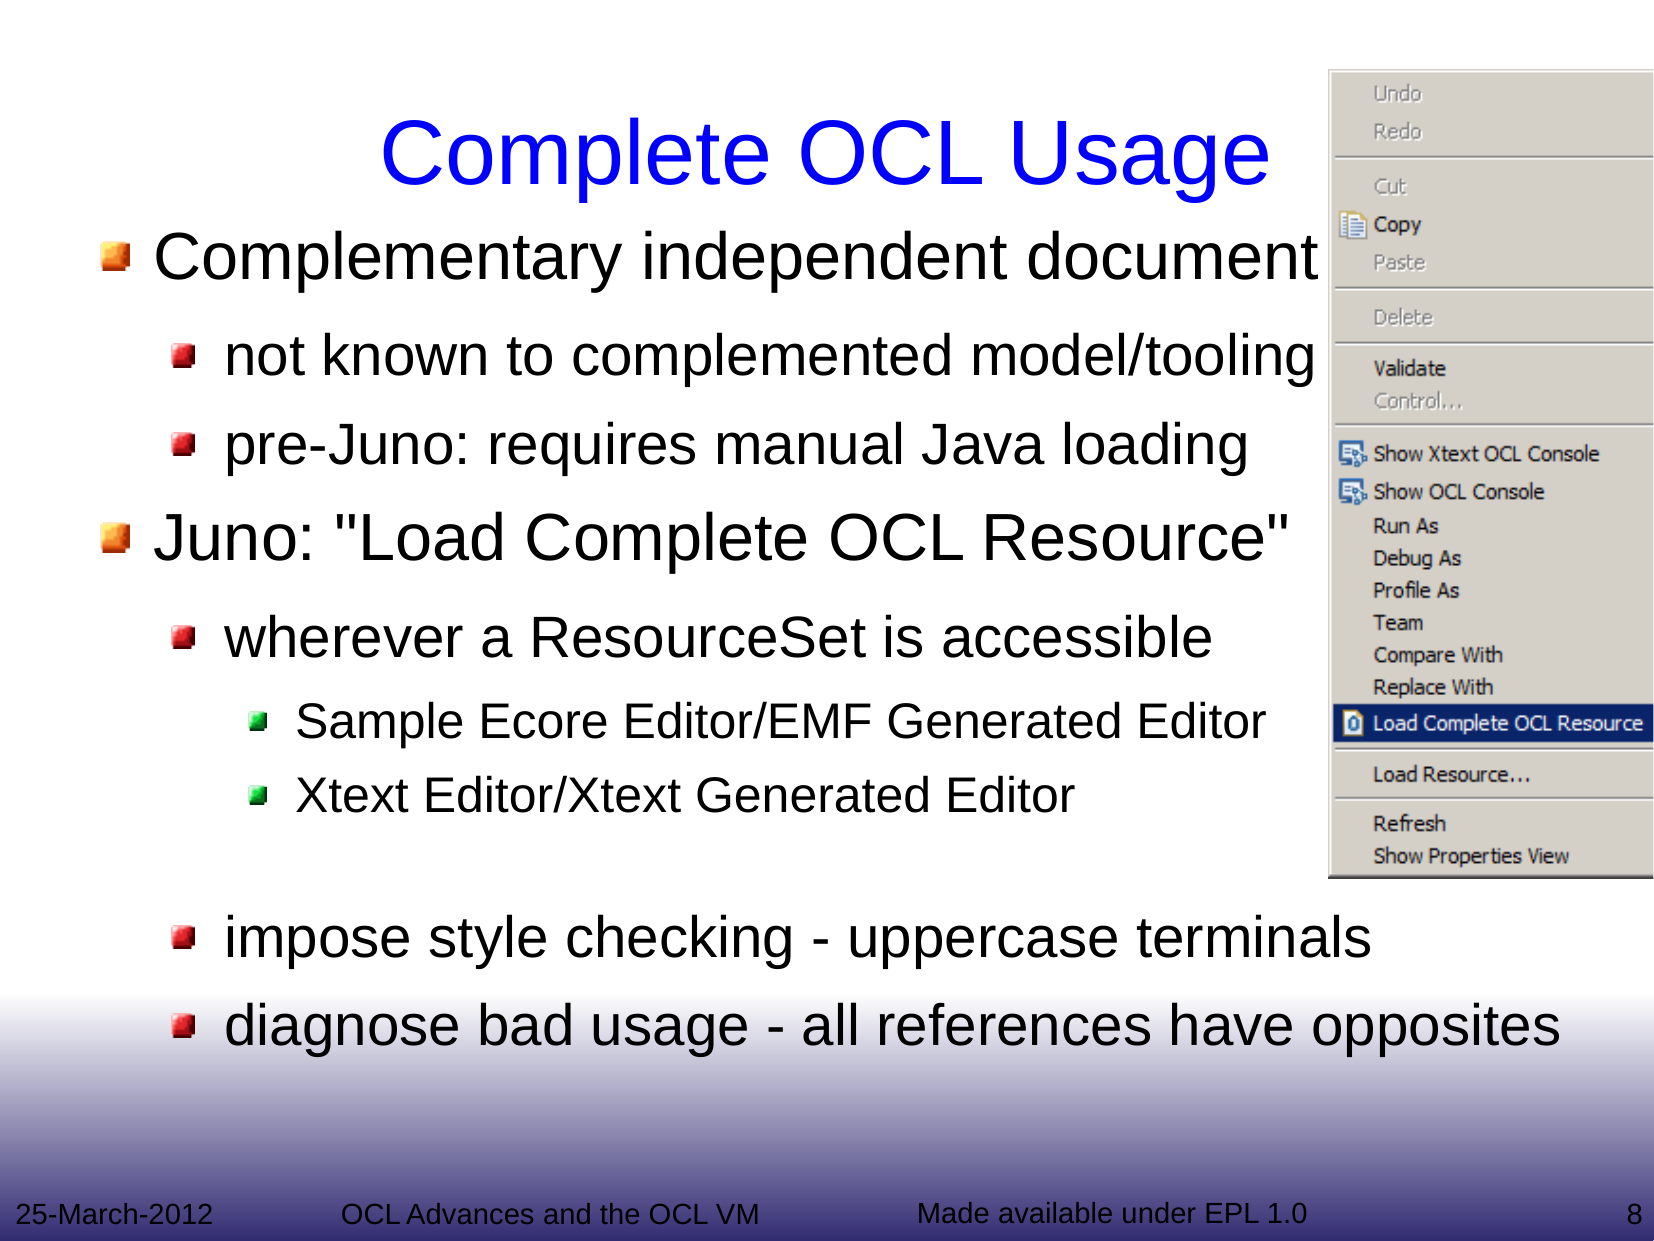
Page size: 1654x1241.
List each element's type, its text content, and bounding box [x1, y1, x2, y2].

title Complete OCL Usage [82, 49, 1571, 218]
list Complementary independent document not known to complemented model/tooling pre-Juno: requires manual Java loading Juno: "Load Complete OCL Resource" wherever a ResourceSet is accessible Sample Ecore Editor/EMF Generated Editor Xtext Editor/Xtext Generated Editor impose style checking - uppercase terminals diagnose bad usage - all references have opposites [82, 218, 1571, 1122]
picture [1328, 69, 1654, 879]
